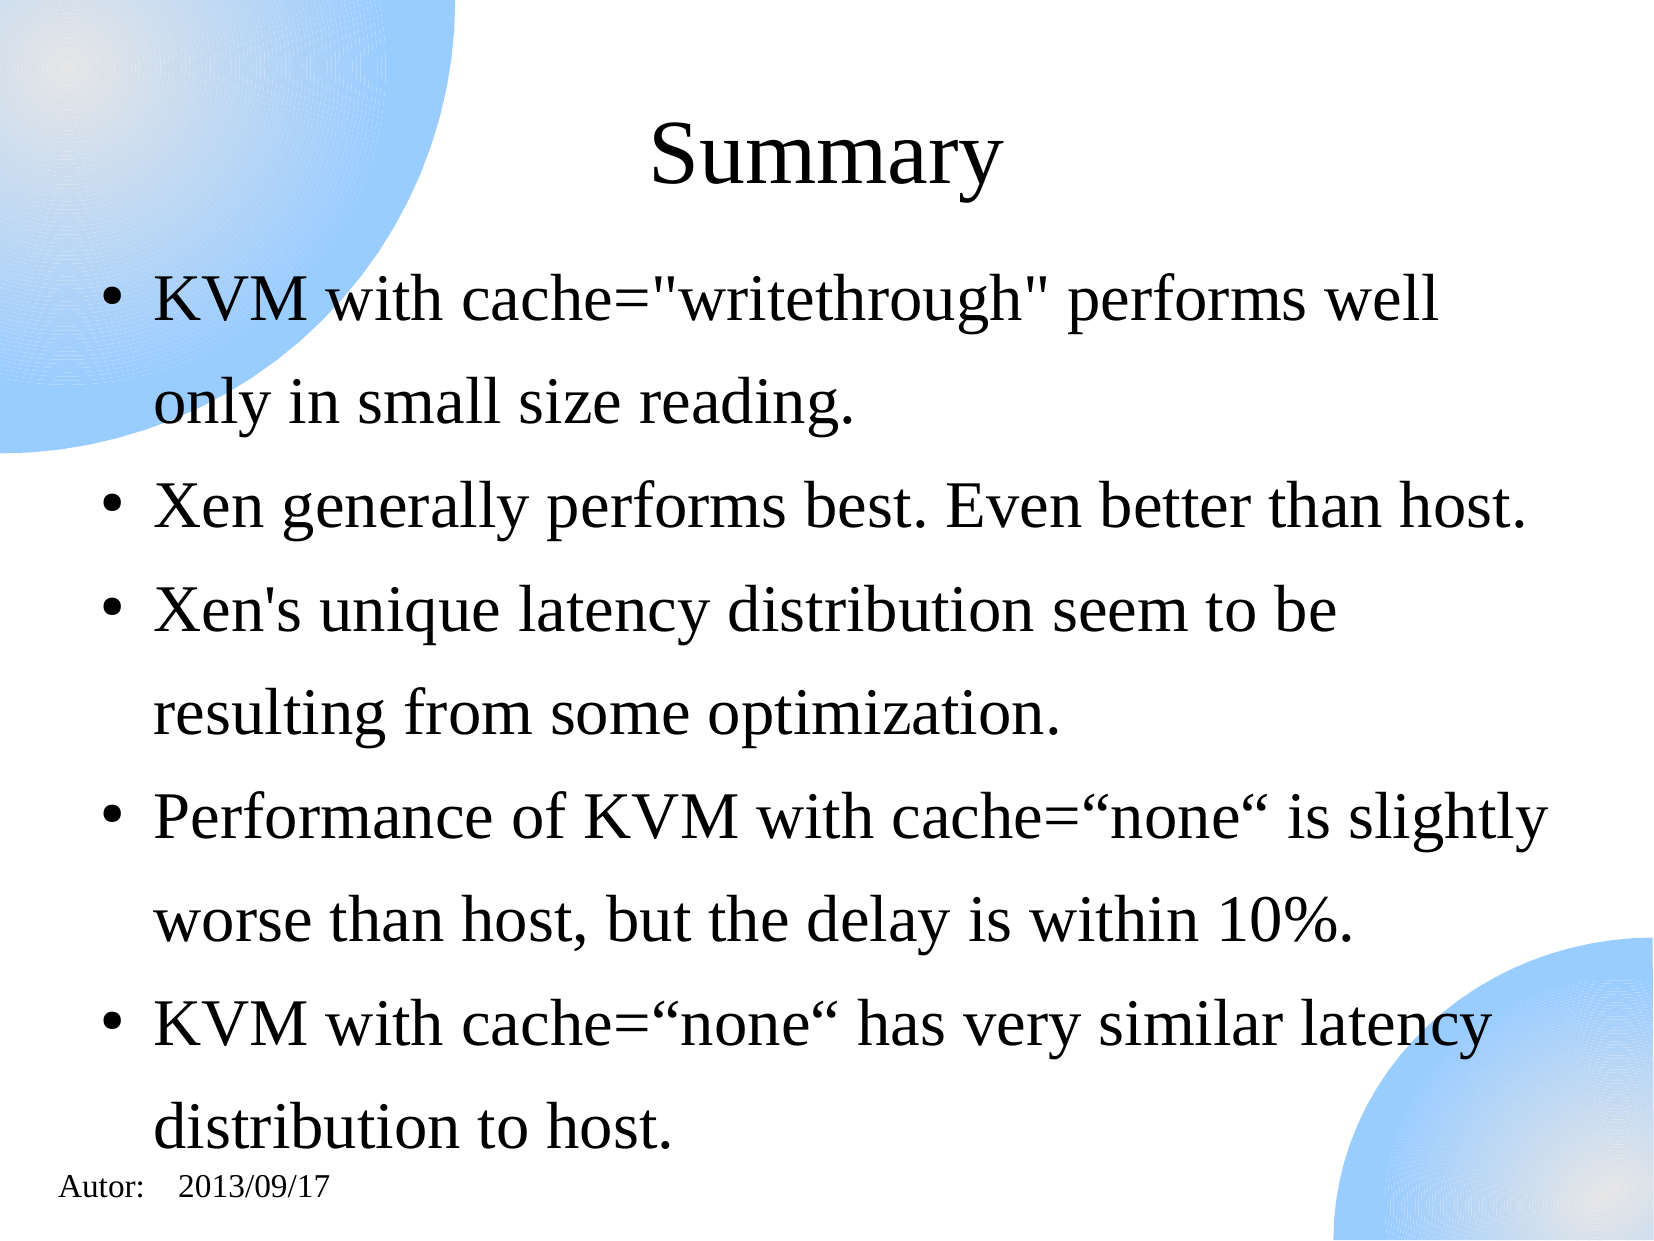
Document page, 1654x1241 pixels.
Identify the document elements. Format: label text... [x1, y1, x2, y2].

list KVM with cache="writethrough" performs well only in small size reading. Xen generally performs best. Even better than host. Xen's unique latency distribution seem to be resulting from some optimization. Performance of KVM with cache=“none“ is slightly worse than host, but the delay is within 10%. KVM with cache=“none“ has very similar latency distribution to host. [82, 260, 1571, 1164]
title Summary [82, 49, 1571, 257]
